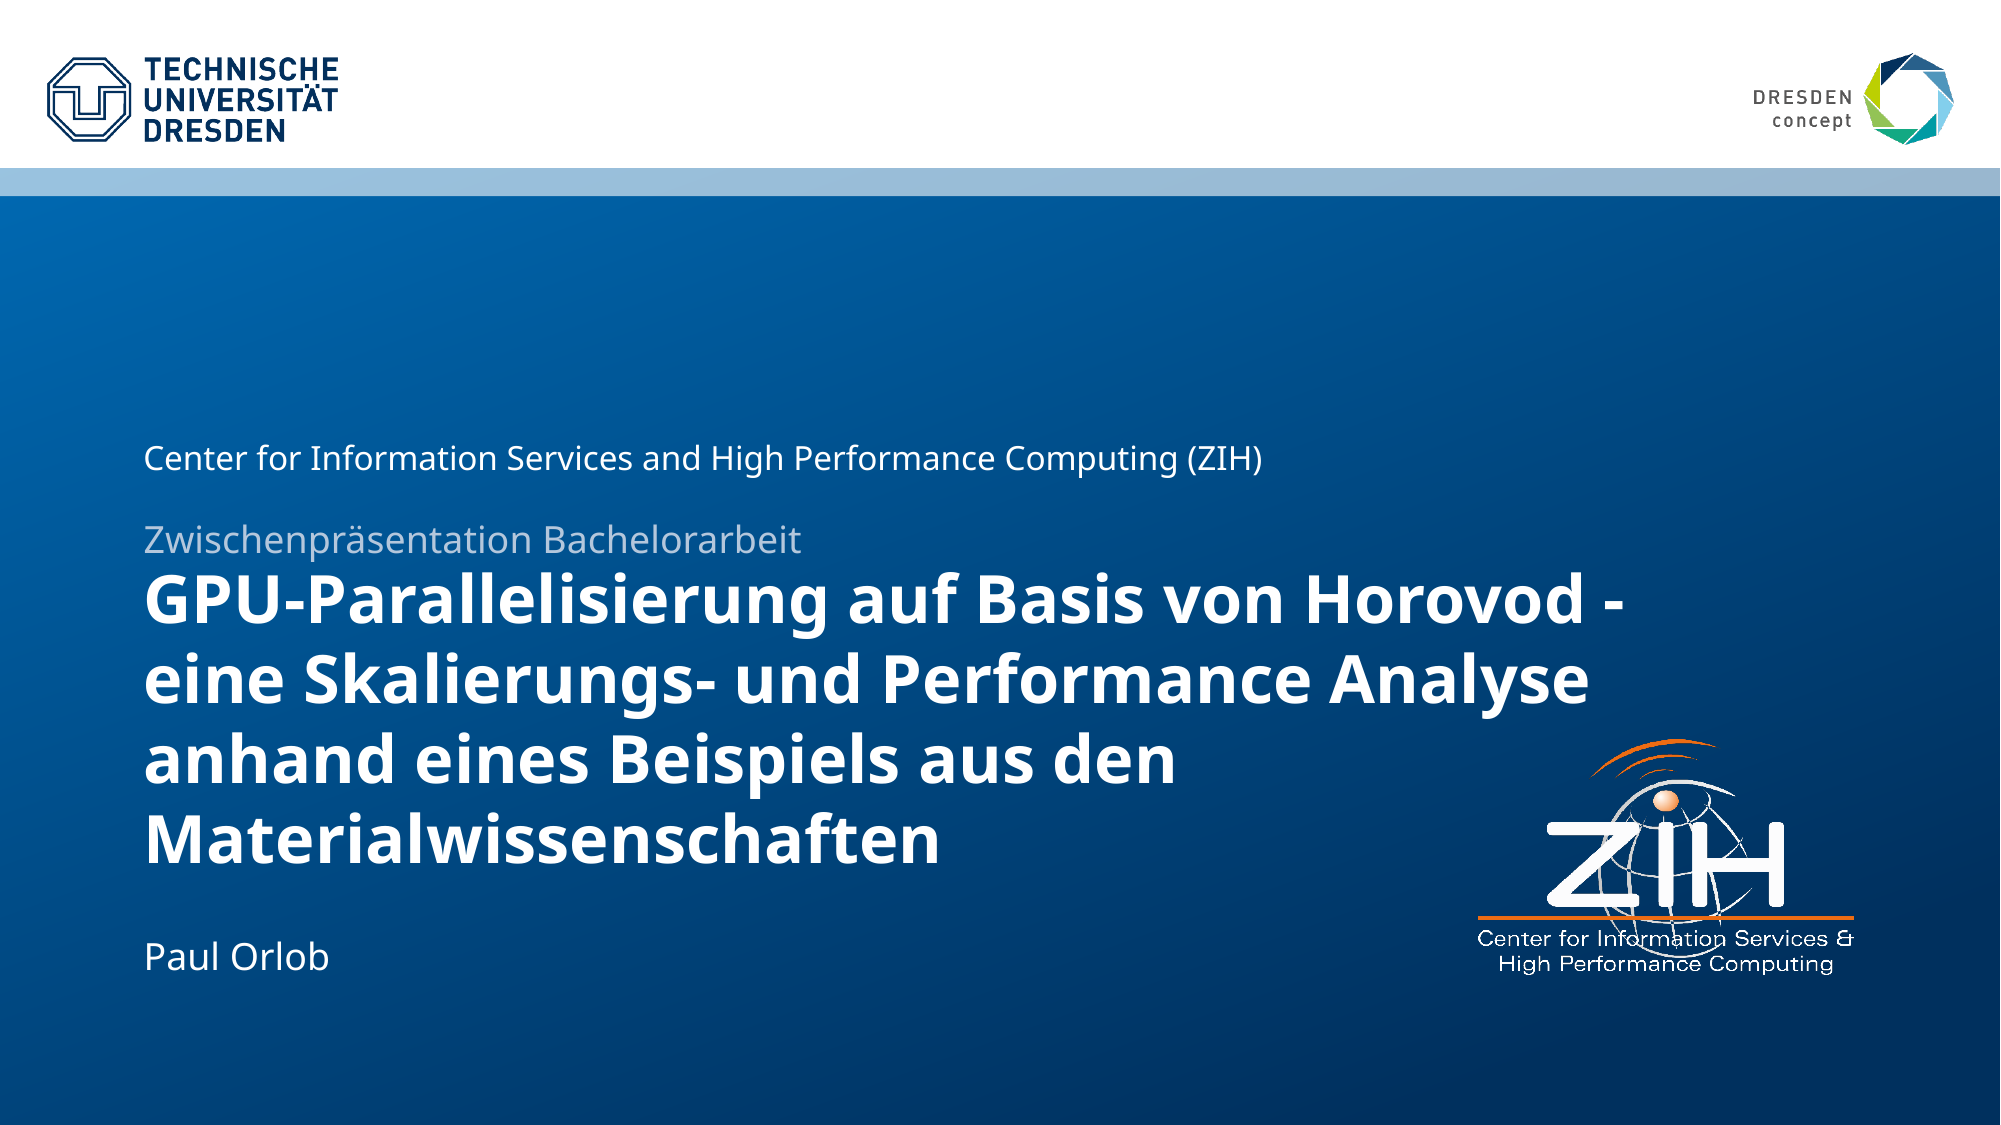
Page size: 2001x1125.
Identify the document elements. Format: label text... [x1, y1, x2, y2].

picture [47, 57, 338, 142]
picture [1478, 739, 1854, 932]
title GPU-Parallelisierung auf Basis von Horovod - eine Skalierungs- und Performance Analyse anhand eines Beispiels aus den Materialwissenschaften [143, 621, 1856, 716]
list Zwischenpräsentation Bachelorarbeit [143, 515, 1856, 621]
picture [1754, 53, 1954, 145]
subtitle Paul Orlob [143, 932, 1856, 1125]
